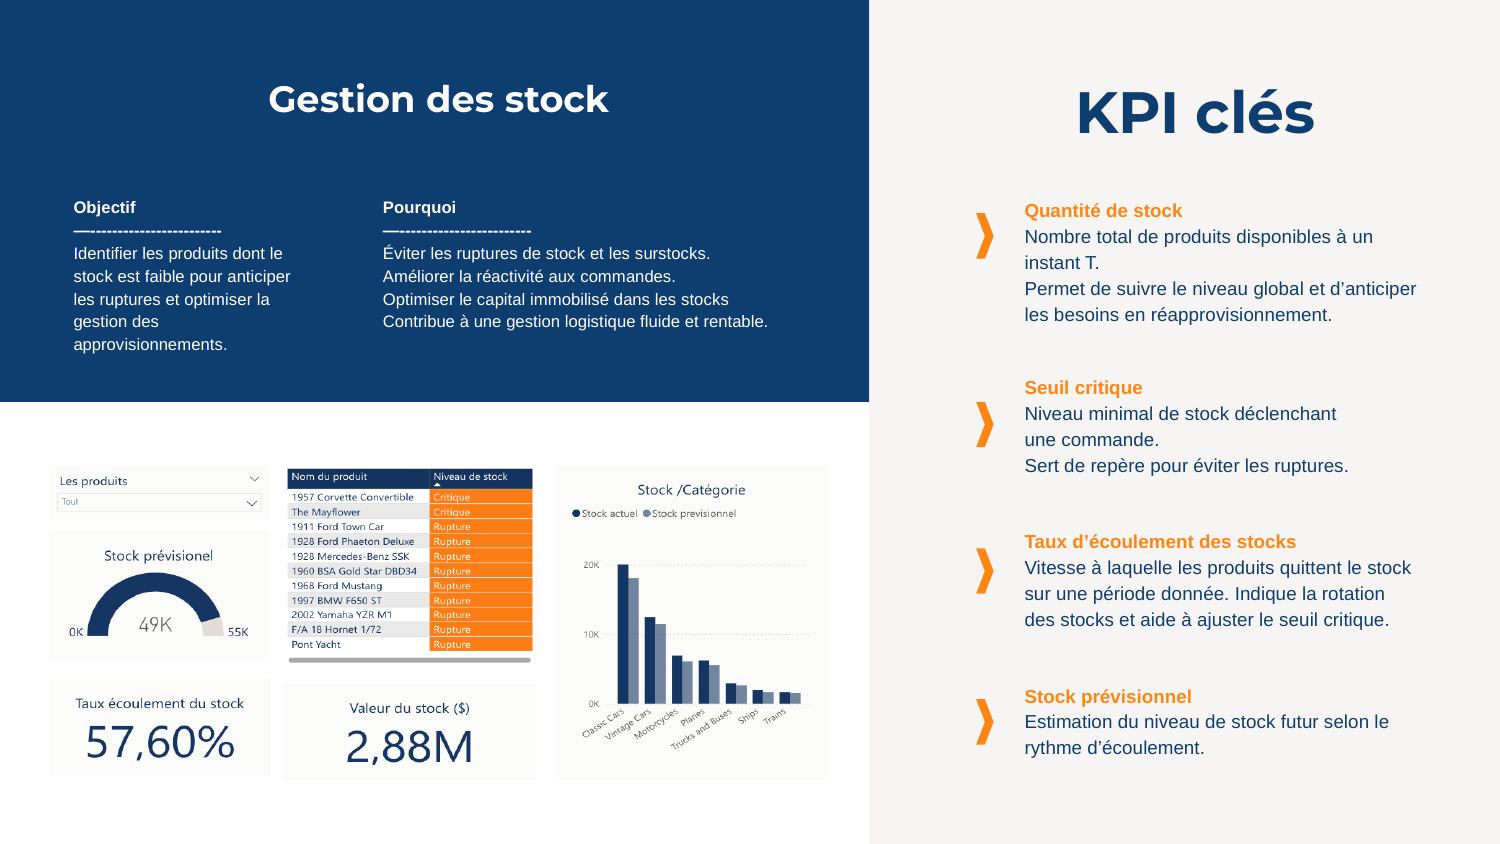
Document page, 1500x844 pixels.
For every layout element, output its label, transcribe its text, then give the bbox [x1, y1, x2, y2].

title KPI clés [1009, 60, 1382, 163]
list Quantité de stock Nombre total de produits disponibles à un instant T. Permet de suivre le niveau global et d’anticiper les besoins en réapprovisionnement. Seuil critique Niveau minimal de stock déclenchant une commande. Sert de repère pour éviter les ruptures. Taux d’écoulement des stocks Vitesse à laquelle les produits quittent le stock sur une période donnée. Indique la rotation des stocks et aide à ajuster le seuil critique. Stock prévisionnel Estimation du niveau de stock futur selon le rythme d’écoulement. [1009, 180, 1433, 755]
text_box [0, 0, 1500, 844]
list Objectif —------------------------ Identifier les produits dont le stock est faible pour anticiper les ruptures et optimiser la gestion des approvisionnements. [58, 178, 332, 337]
list Pourquoi —------------------------ Éviter les ruptures de stock et les surstocks. Améliorer la réactivité aux commandes. Optimiser le capital immobilisé dans les stocks Contribue à une gestion logistique fluide et rentable. [367, 178, 801, 367]
picture [23, 421, 855, 809]
title Gestion des stock [60, 60, 817, 136]
